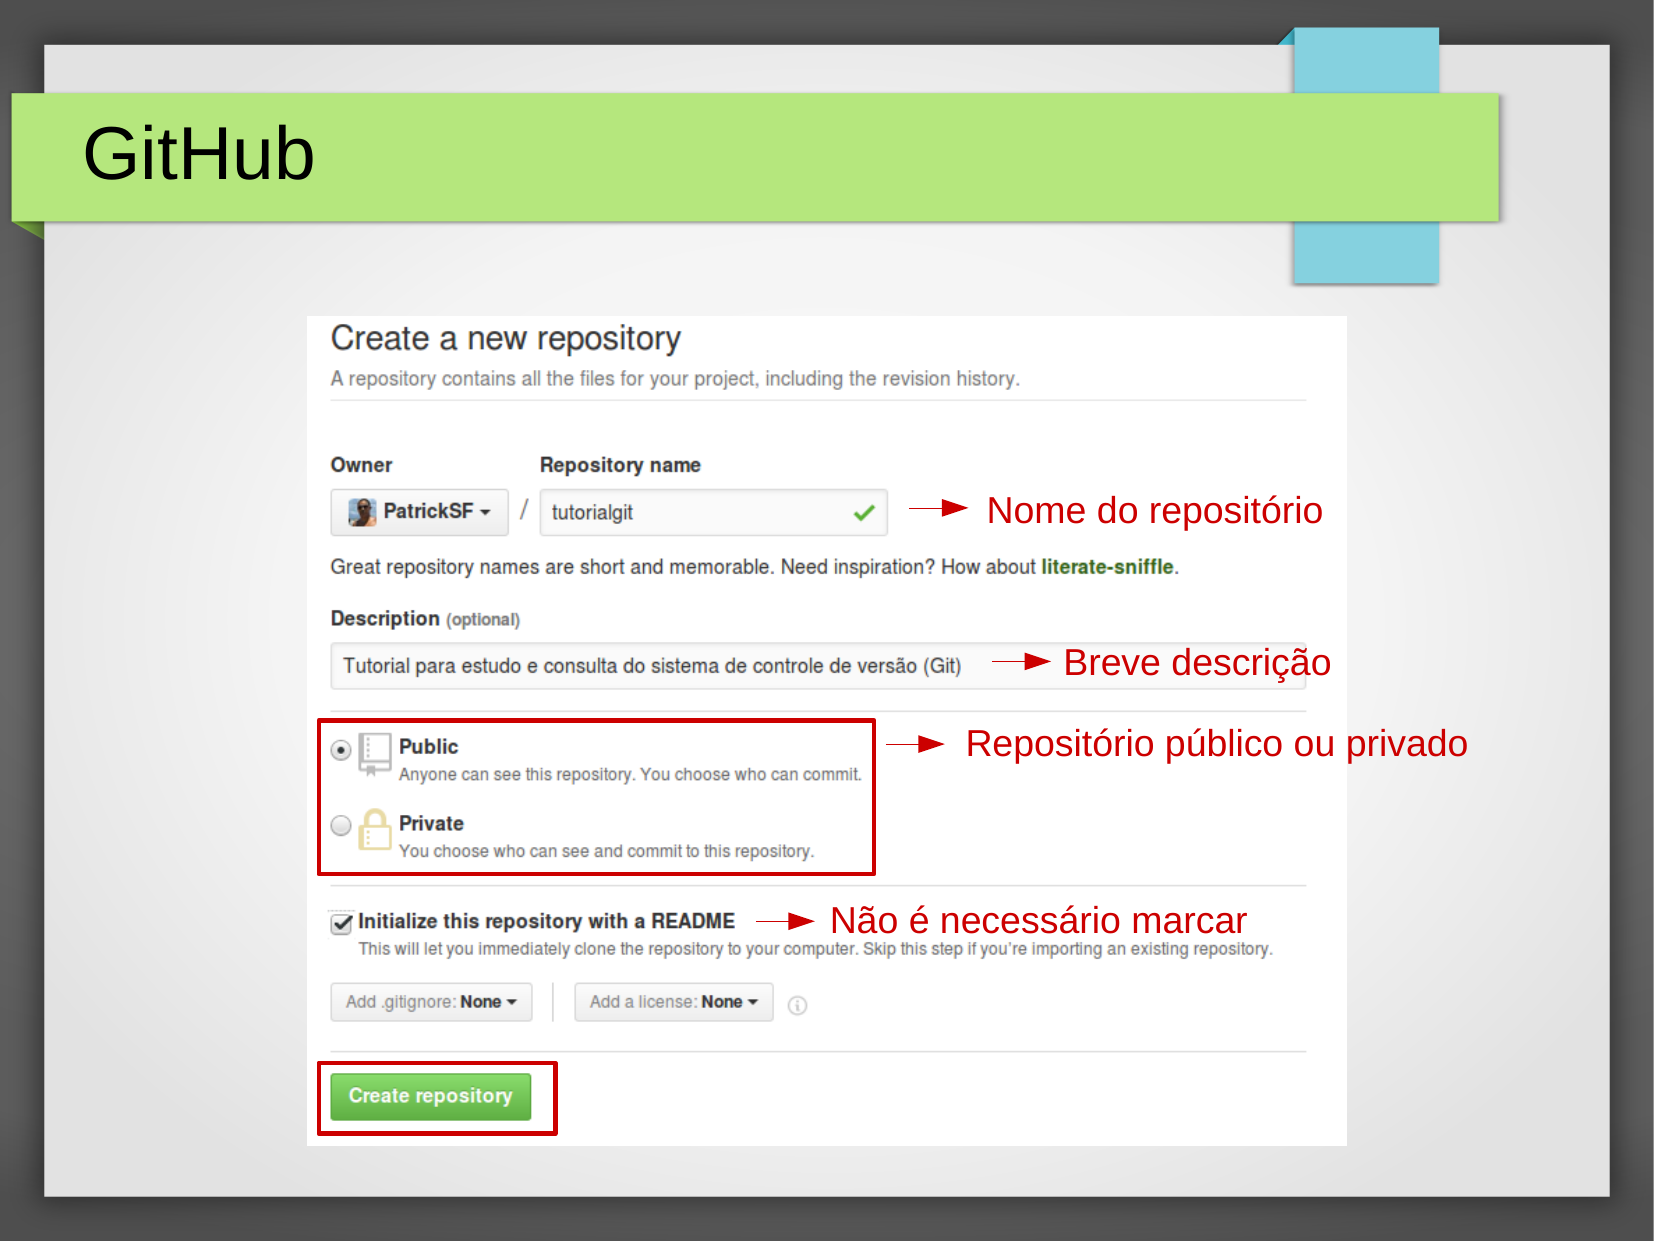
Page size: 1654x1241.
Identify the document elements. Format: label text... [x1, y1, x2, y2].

text_box Não é necessário marcar [814, 891, 1263, 949]
text_box Breve descrição [1048, 634, 1347, 691]
title GitHub [82, 94, 1264, 213]
text_box Repositório público ou privado [950, 714, 1484, 772]
text_box Nome do repositório [971, 481, 1339, 539]
picture [0, 0, 1654, 1241]
